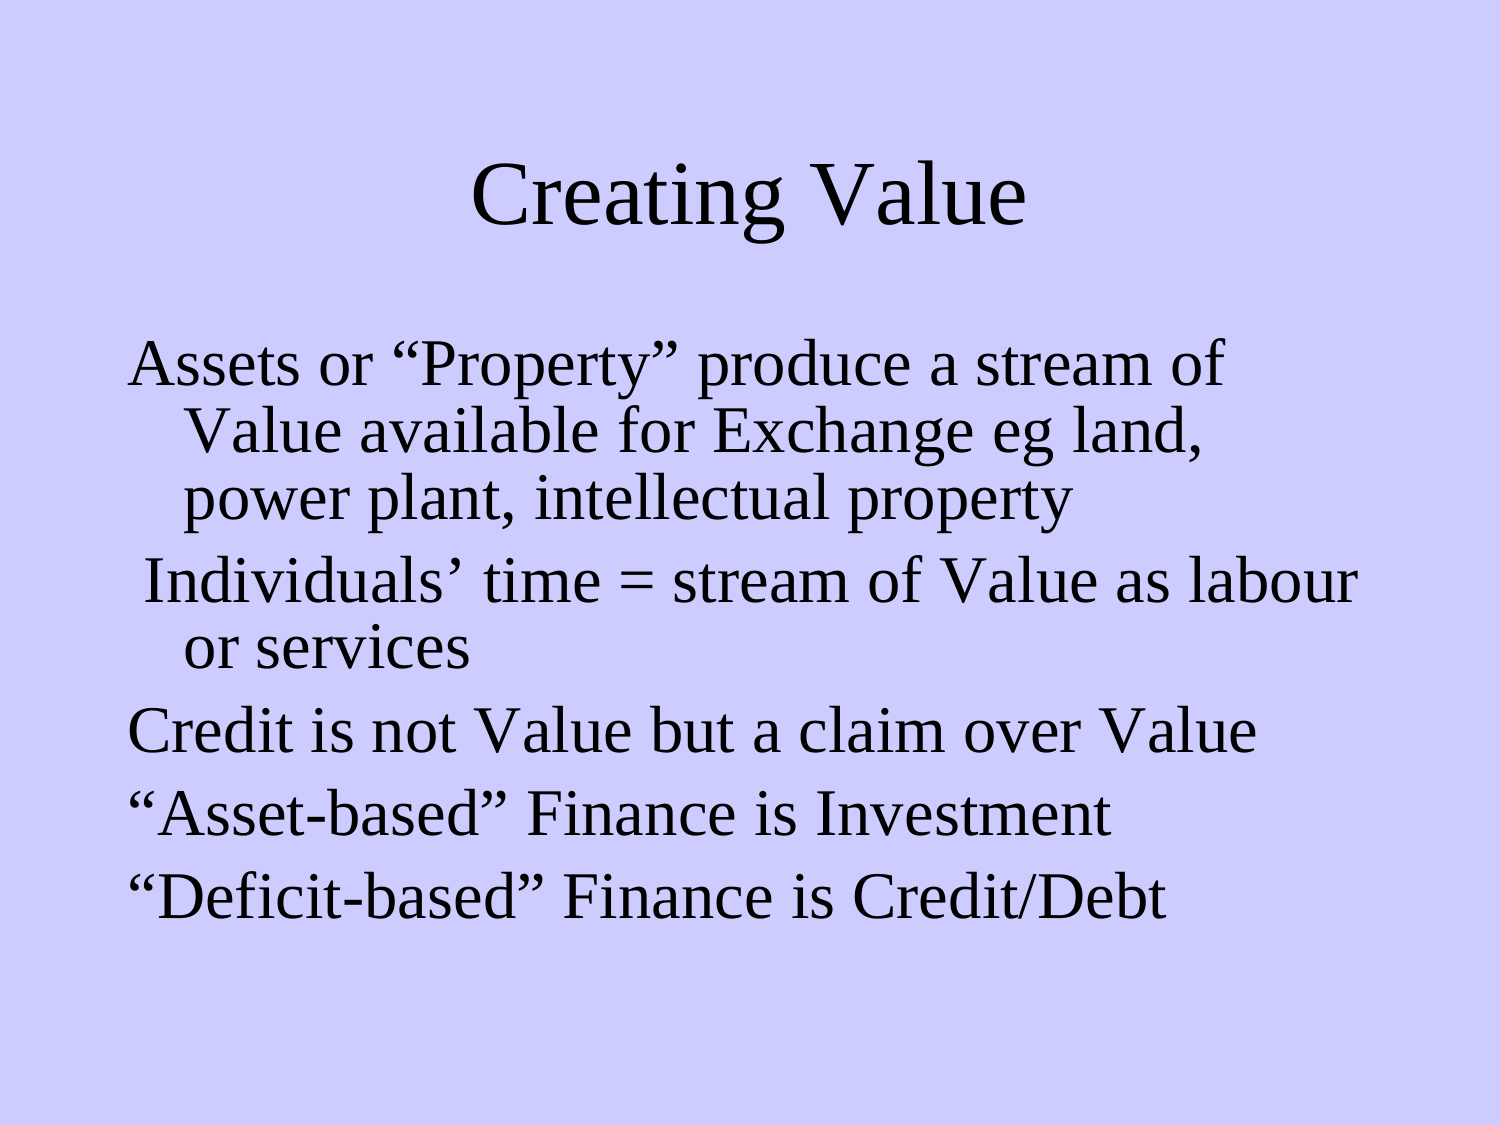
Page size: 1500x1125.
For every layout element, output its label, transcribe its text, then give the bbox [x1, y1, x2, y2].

list Assets or “Property” produce a stream of Value available for Exchange eg land, power plant, intellectual property Individuals’ time = stream of Value as labour or services Credit is not Value but a claim over Value “Asset-based” Finance is Investment “Deficit-based” Finance is Credit/Debt [112, 324, 1388, 1001]
title Creating Value [112, 99, 1388, 288]
